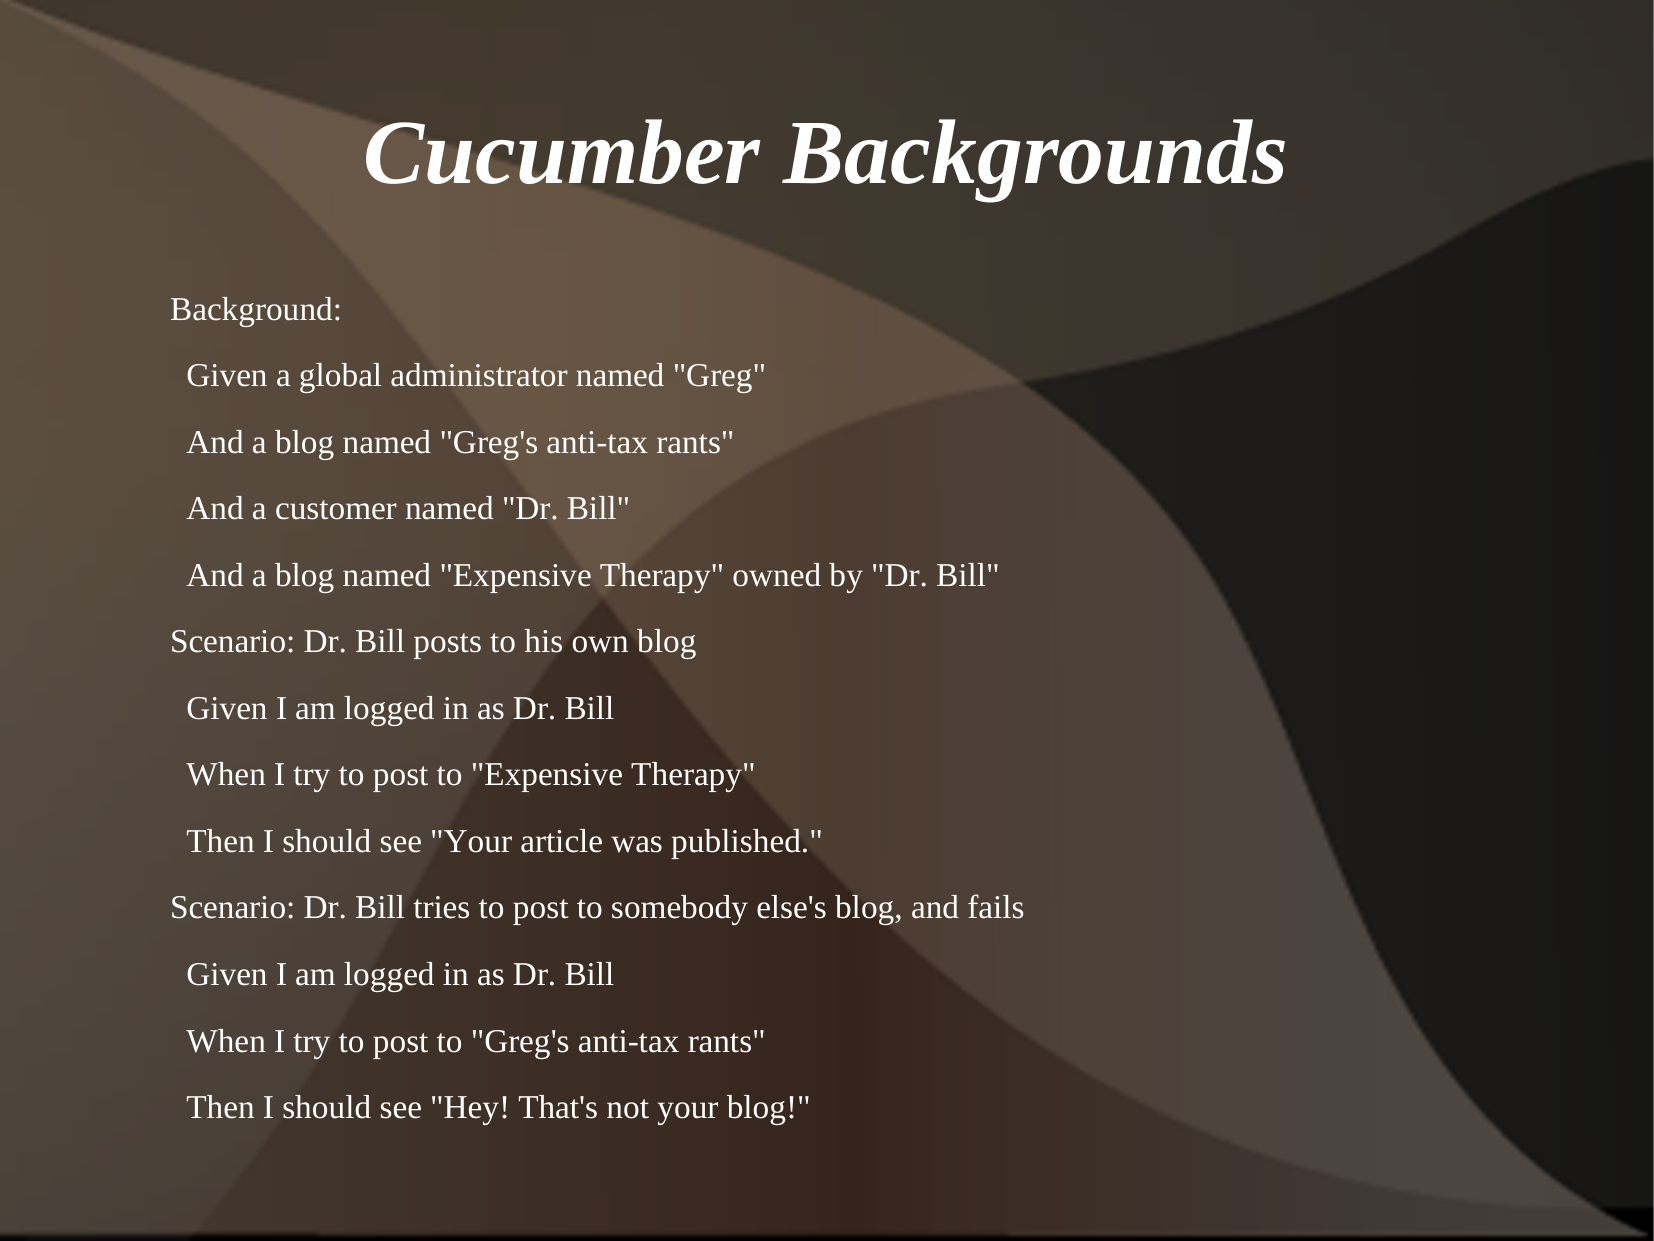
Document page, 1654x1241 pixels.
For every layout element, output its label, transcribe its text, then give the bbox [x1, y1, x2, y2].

picture [0, 0, 1654, 1241]
list Background: Given a global administrator named "Greg" And a blog named "Greg's anti-tax rants" And a customer named "Dr. Bill" And a blog named "Expensive Therapy" owned by "Dr. Bill" Scenario: Dr. Bill posts to his own blog Given I am logged in as Dr. Bill When I try to post to "Expensive Therapy" Then I should see "Your article was published." Scenario: Dr. Bill tries to post to somebody else's blog, and fails Given I am logged in as Dr. Bill When I try to post to "Greg's anti-tax rants" Then I should see "Hey! That's not your blog!" [82, 290, 1571, 1126]
title Cucumber Backgrounds [82, 56, 1571, 250]
